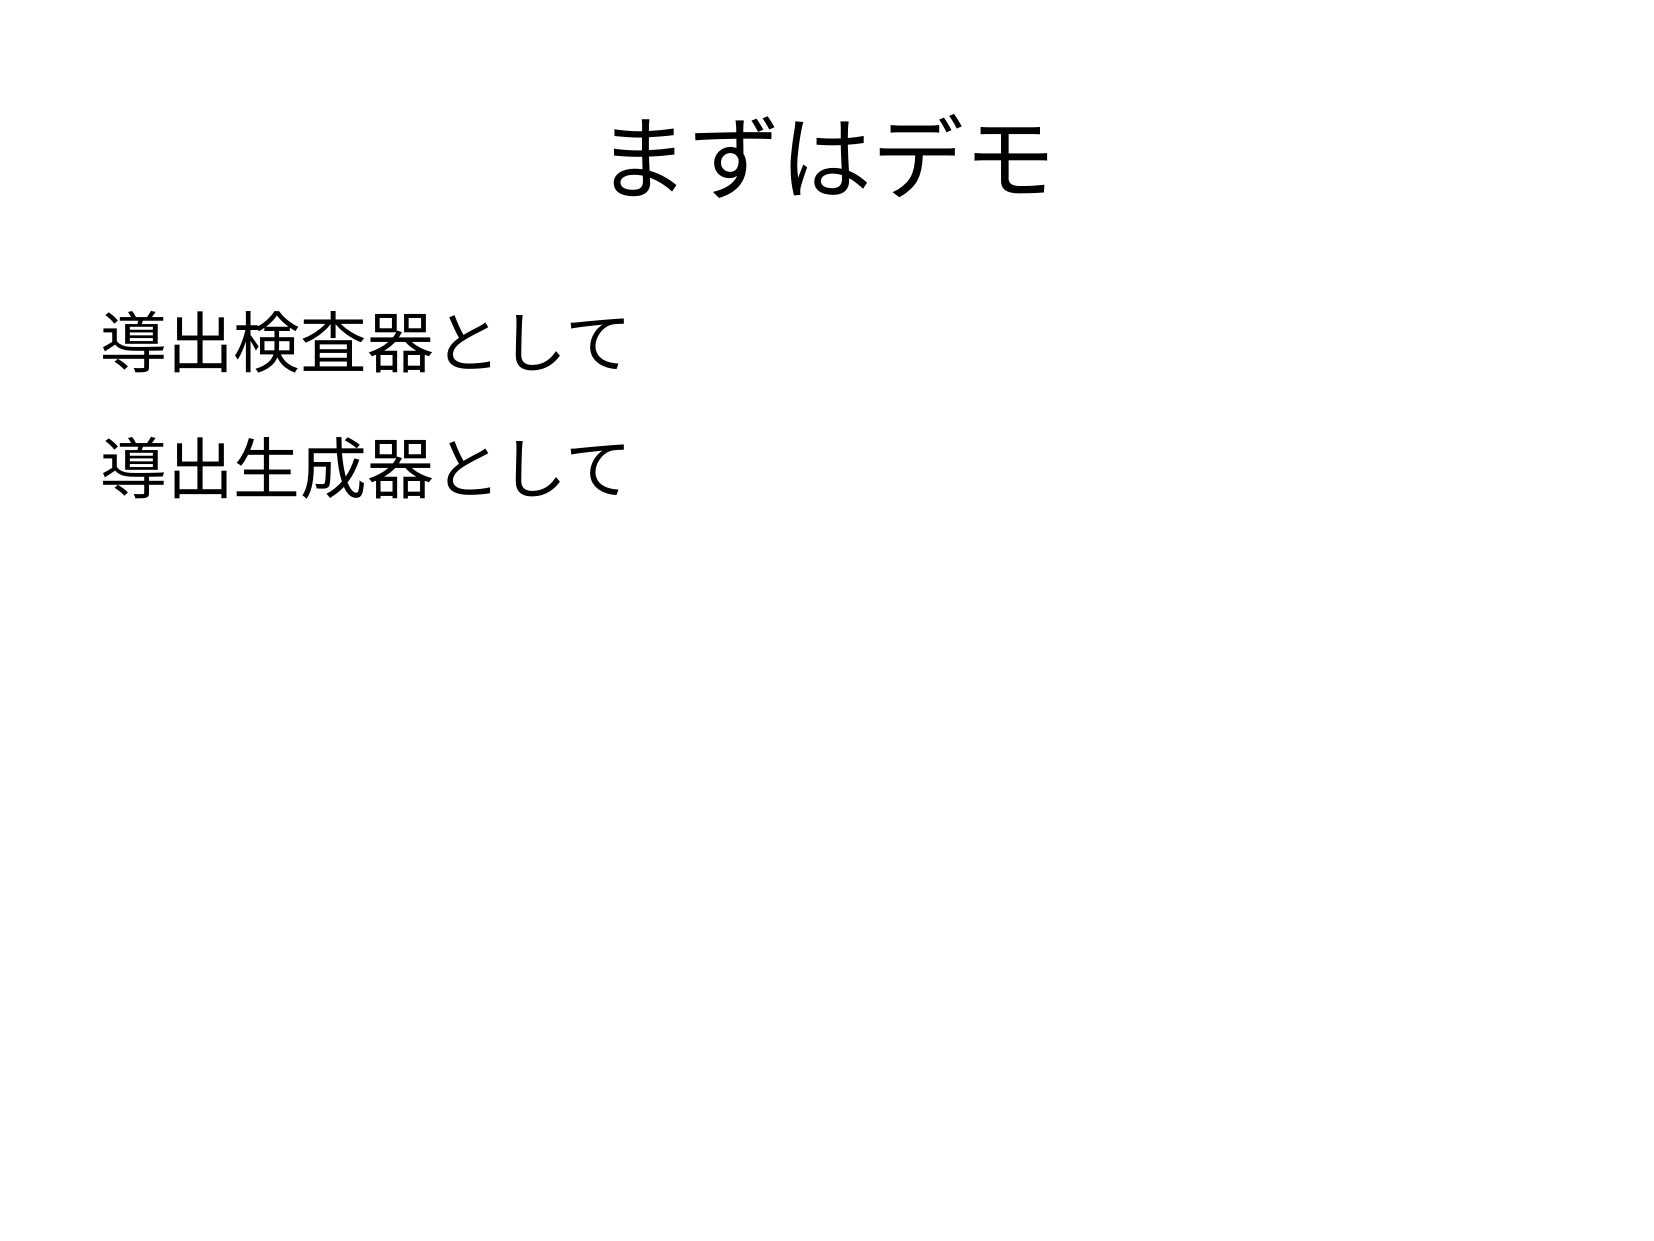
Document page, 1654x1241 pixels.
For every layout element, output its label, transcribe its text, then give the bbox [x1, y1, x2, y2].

title まずはデモ [82, 49, 1571, 257]
list 導出検査器として 導出生成器として [82, 290, 1571, 1109]
